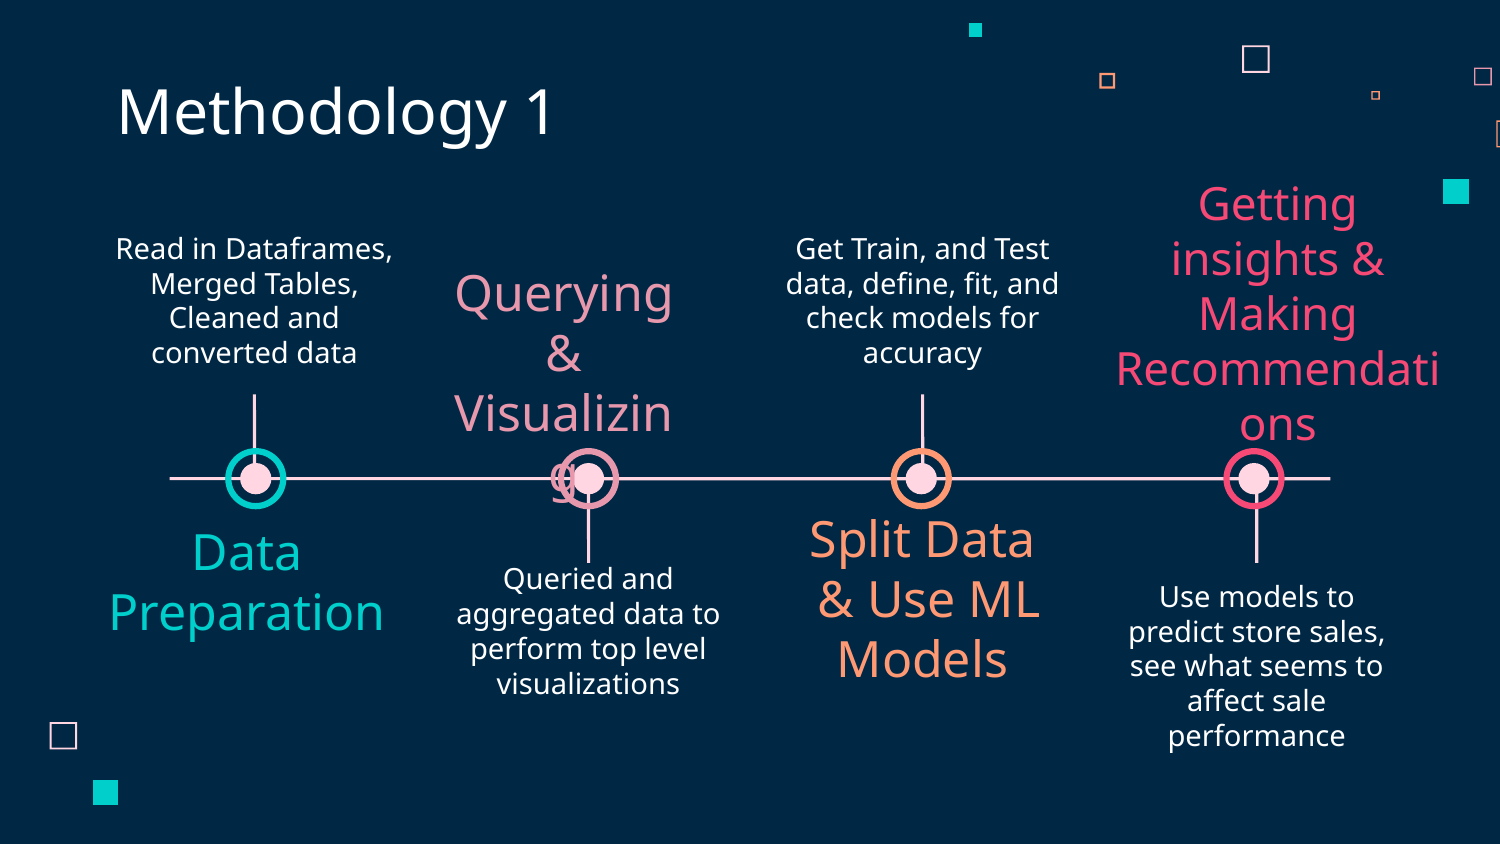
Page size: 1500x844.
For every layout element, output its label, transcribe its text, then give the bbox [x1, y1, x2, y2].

text_box [225, 448, 287, 510]
title Split Data & Use ML Models [768, 562, 1077, 633]
text_box [575, 462, 605, 495]
subtitle Queried and aggregated data to perform top level visualizations [415, 545, 762, 651]
title Getting insights & Making Recommendations [1095, 193, 1460, 432]
text_box [557, 467, 567, 488]
subtitle Read in Dataframes, Merged Tables, Cleaned and converted data [100, 279, 409, 385]
text_box [890, 448, 952, 510]
title Data Preparation [85, 545, 409, 616]
text_box [1223, 448, 1285, 510]
subtitle Use models to predict store sales, see what seems to affect sale performance [1102, 562, 1412, 669]
title Methodology 1 [101, 67, 878, 163]
subtitle Get Train, and Test data, define, fit, and check models for accuracy [749, 279, 1095, 385]
text_box [561, 448, 620, 510]
text_box [560, 490, 570, 499]
title Querying & Visualizing [434, 346, 695, 417]
